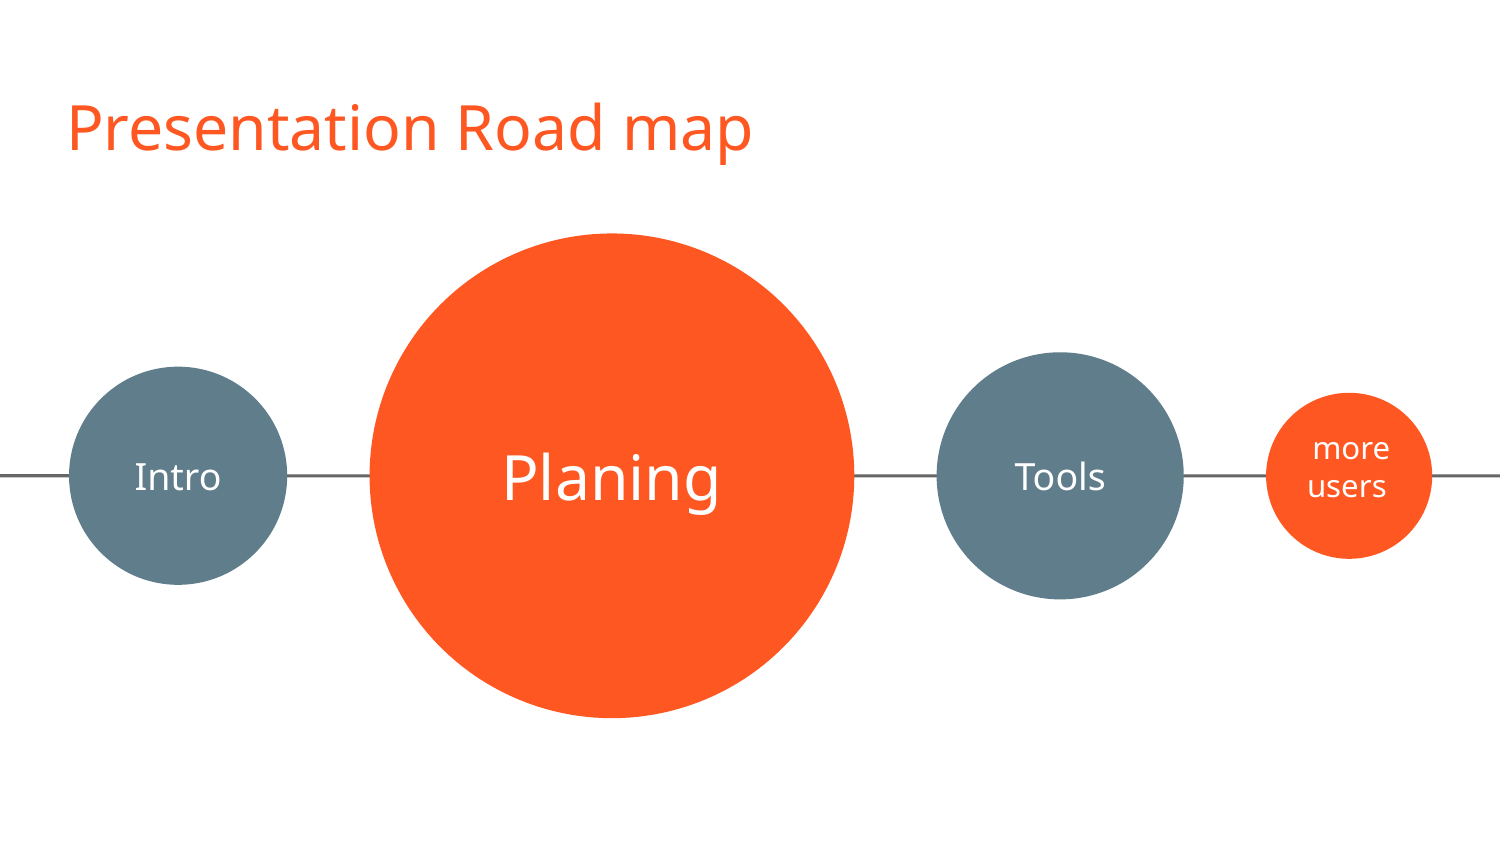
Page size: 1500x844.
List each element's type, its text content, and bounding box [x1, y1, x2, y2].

text_box [1266, 429, 1280, 522]
text_box [947, 352, 1173, 425]
title Presentation Road map [51, 72, 1449, 167]
text_box [81, 526, 275, 585]
text_box [1282, 423, 1433, 559]
text_box [374, 526, 850, 719]
text_box [374, 233, 849, 425]
text_box [947, 526, 1174, 600]
text_box [81, 366, 275, 425]
text_box Planing [369, 425, 855, 526]
text_box [1304, 392, 1395, 406]
text_box Tools [936, 425, 1184, 526]
text_box more users [1280, 406, 1414, 526]
text_box Intro [69, 425, 288, 526]
